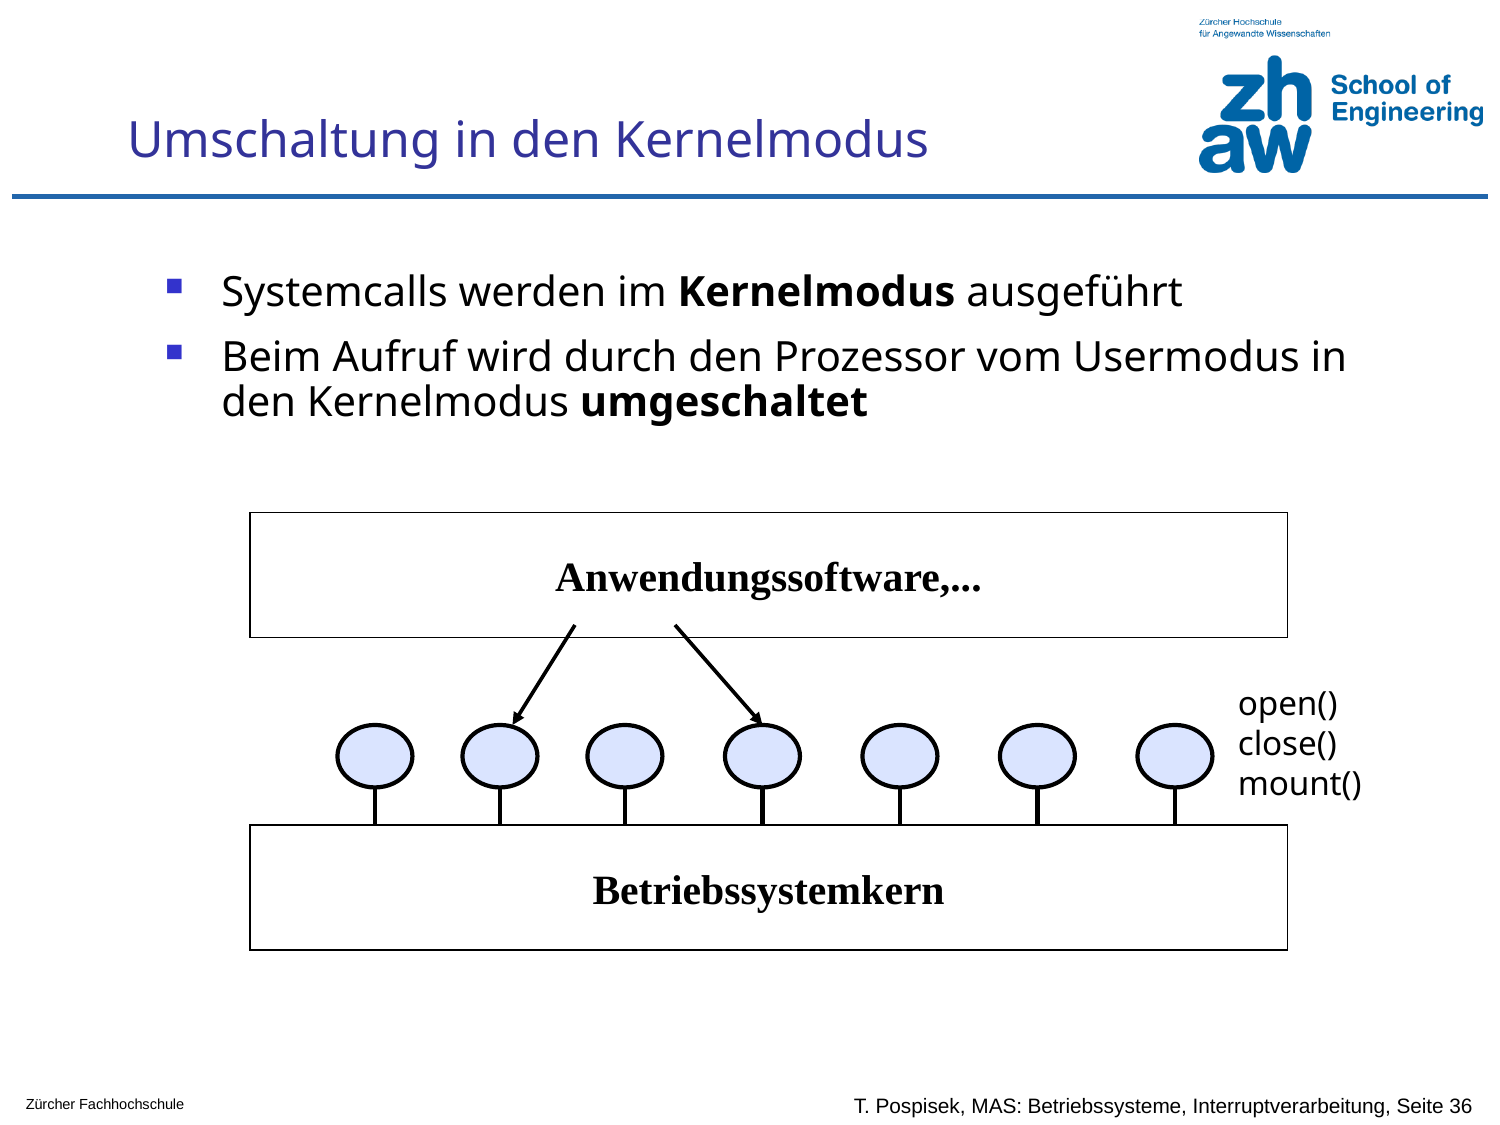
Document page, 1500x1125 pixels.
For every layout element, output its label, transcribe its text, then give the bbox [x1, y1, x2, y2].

text_box [1137, 724, 1213, 788]
picture [1199, 19, 1483, 173]
text_box open() close() mount() [1223, 674, 1377, 810]
text_box [999, 724, 1075, 788]
text_box [862, 724, 938, 788]
list Systemcalls werden im Kernelmodus ausgeführt Beim Aufruf wird durch den Prozessor vom Usermodus in den Kernelmodus umgeschaltet [150, 262, 1425, 413]
text_box [724, 724, 800, 788]
text_box [337, 724, 413, 788]
text_box Anwendungssoftware,... [249, 512, 1288, 638]
text_box Betriebssystemkern [249, 825, 1288, 950]
text_box [587, 724, 663, 788]
text_box [462, 724, 538, 788]
title Umschaltung in den Kernelmodus [112, 66, 1391, 175]
